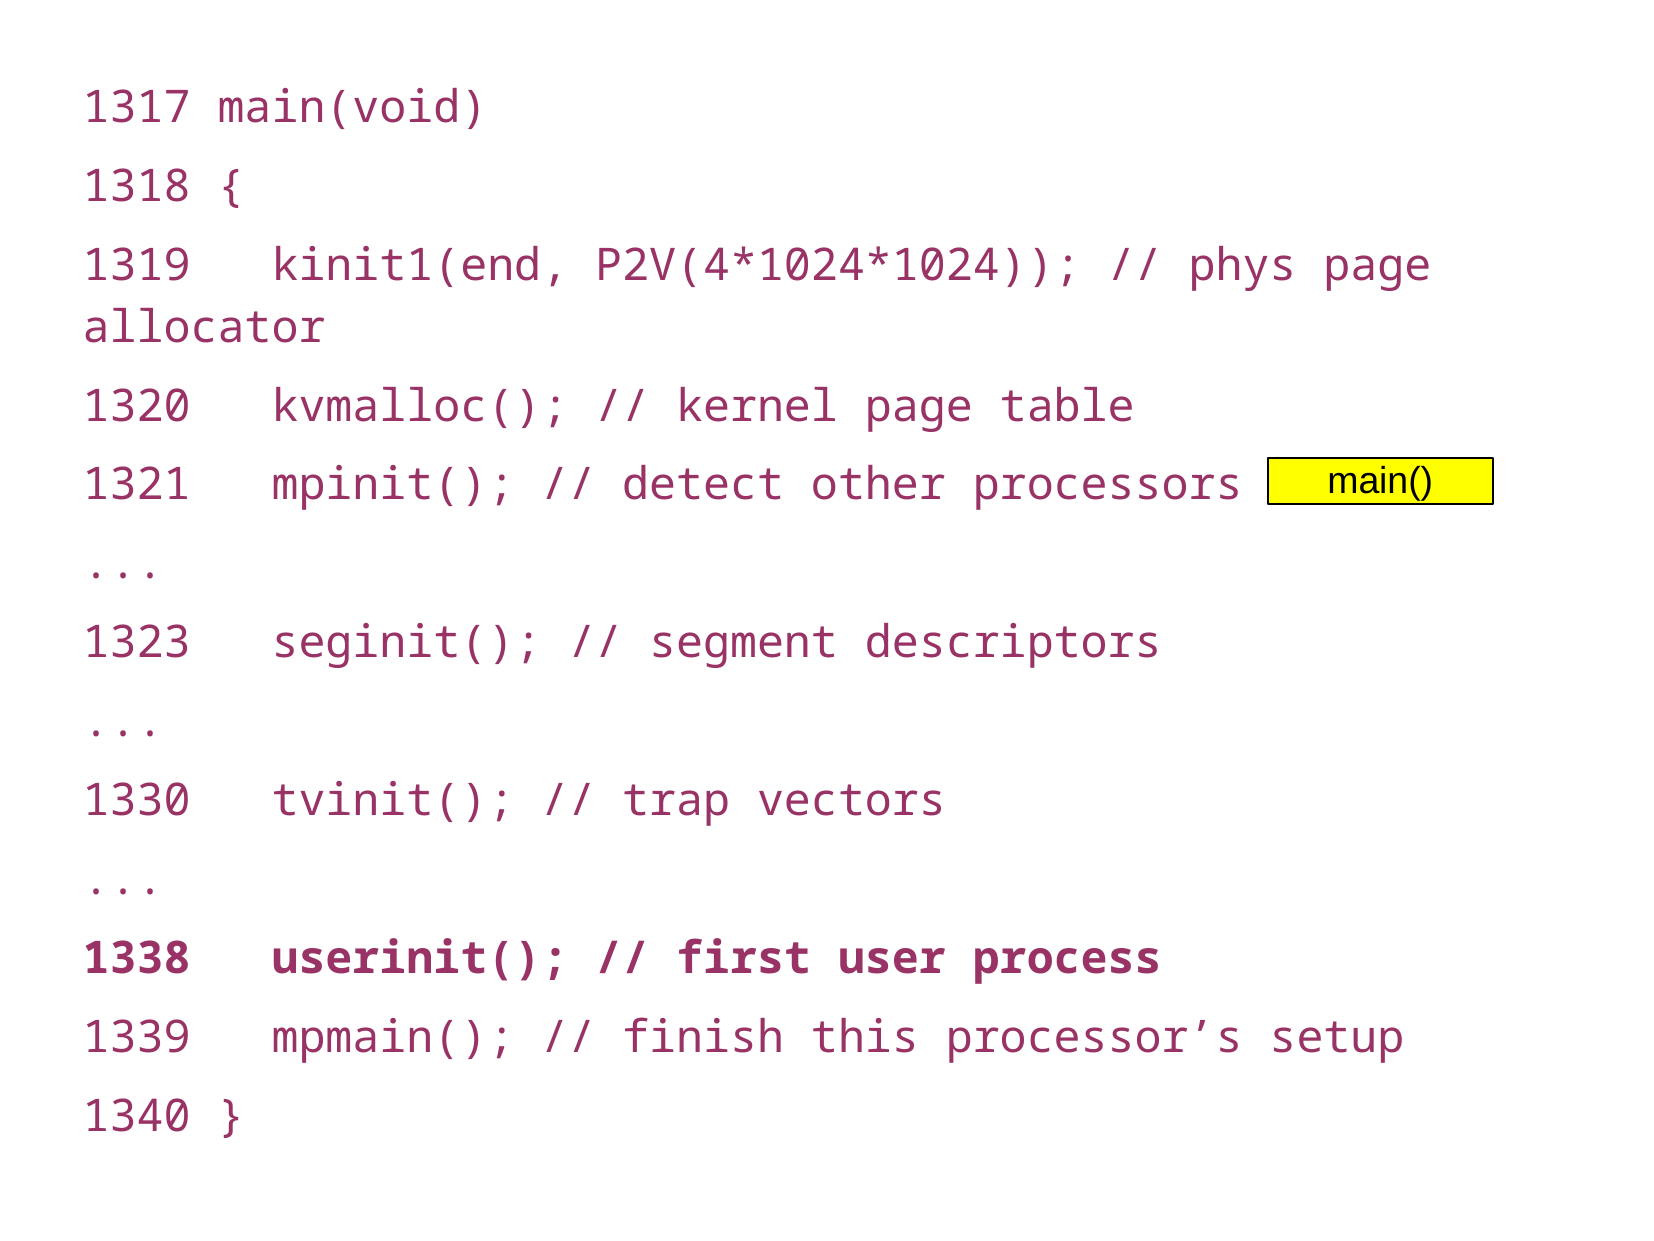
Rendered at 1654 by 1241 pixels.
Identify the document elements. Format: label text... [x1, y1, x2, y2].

text_box main() [1267, 457, 1493, 504]
list 1317 main(void) 1318 { 1319 kinit1(end, P2V(4*1024*1024)); // phys page allocator 1320 kvmalloc(); // kernel page table 1321 mpinit(); // detect other processors ... 1323 seginit(); // segment descriptors ... 1330 tvinit(); // trap vectors ... 1338 userinit(); // first user process 1339 mpmain(); // finish this processor’s setup 1340 } [82, 75, 1571, 1163]
